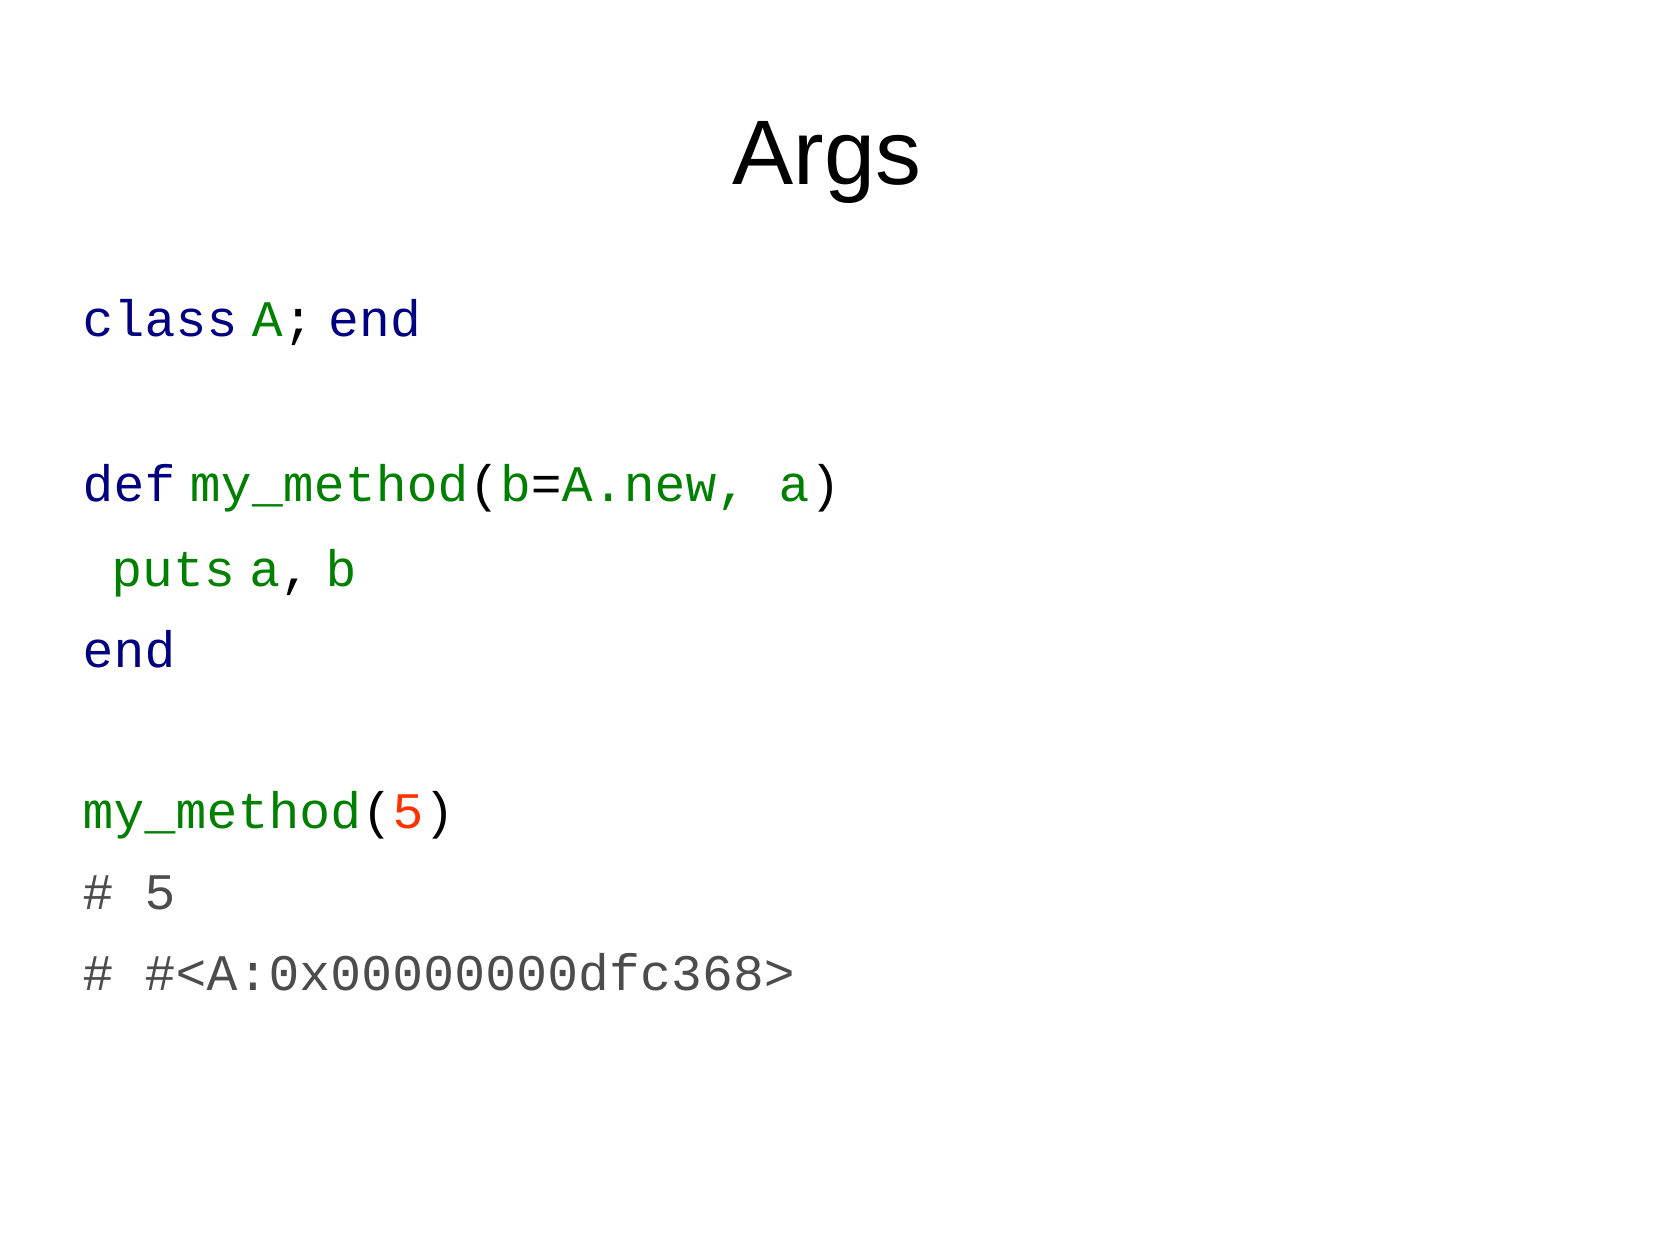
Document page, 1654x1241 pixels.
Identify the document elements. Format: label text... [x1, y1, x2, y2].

title Args [82, 49, 1571, 257]
list class A; end def my_method(b=A.new, a) puts a, b end my_method(5) # 5 # #<A:0x00000000dfc368> [82, 290, 1571, 1010]
